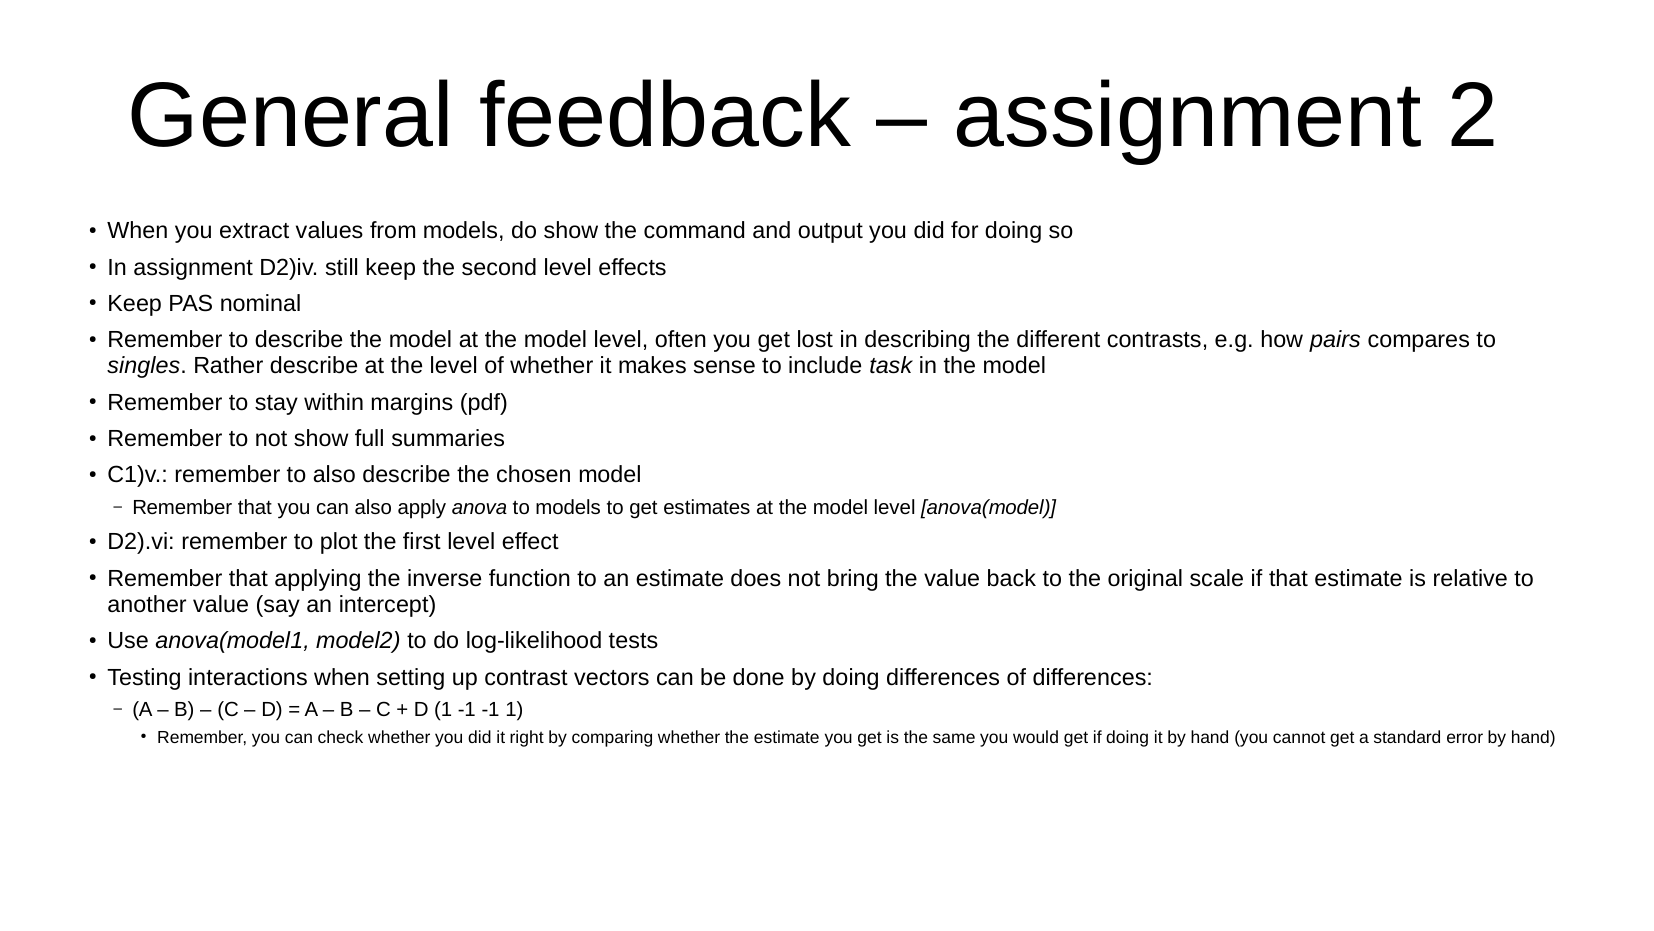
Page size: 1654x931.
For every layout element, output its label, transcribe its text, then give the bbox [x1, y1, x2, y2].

list When you extract values from models, do show the command and output you did for doing so In assignment D2)iv. still keep the second level effects Keep PAS nominal Remember to describe the model at the model level, often you get lost in describing the different contrasts, e.g. how pairs compares to singles. Rather describe at the level of whether it makes sense to include task in the model Remember to stay within margins (pdf) Remember to not show full summaries C1)v.: remember to also describe the chosen model Remember that you can also apply anova to models to get estimates at the model level [anova(model)] D2).vi: remember to plot the first level effect Remember that applying the inverse function to an estimate does not bring the value back to the original scale if that estimate is relative to another value (say an intercept) Use anova(model1, model2) to do log-likelihood tests Testing interactions when setting up contrast vectors can be done by doing differences of differences: (A – B) – (C – D) = A – B – C + D (1 -1 -1 1) Remember, you can check whether you did it right by comparing whether the estimate you get is the same you would get if doing it by hand (you cannot get a standard error by hand) [82, 217, 1571, 758]
title General feedback – assignment 2 [82, 37, 1571, 193]
